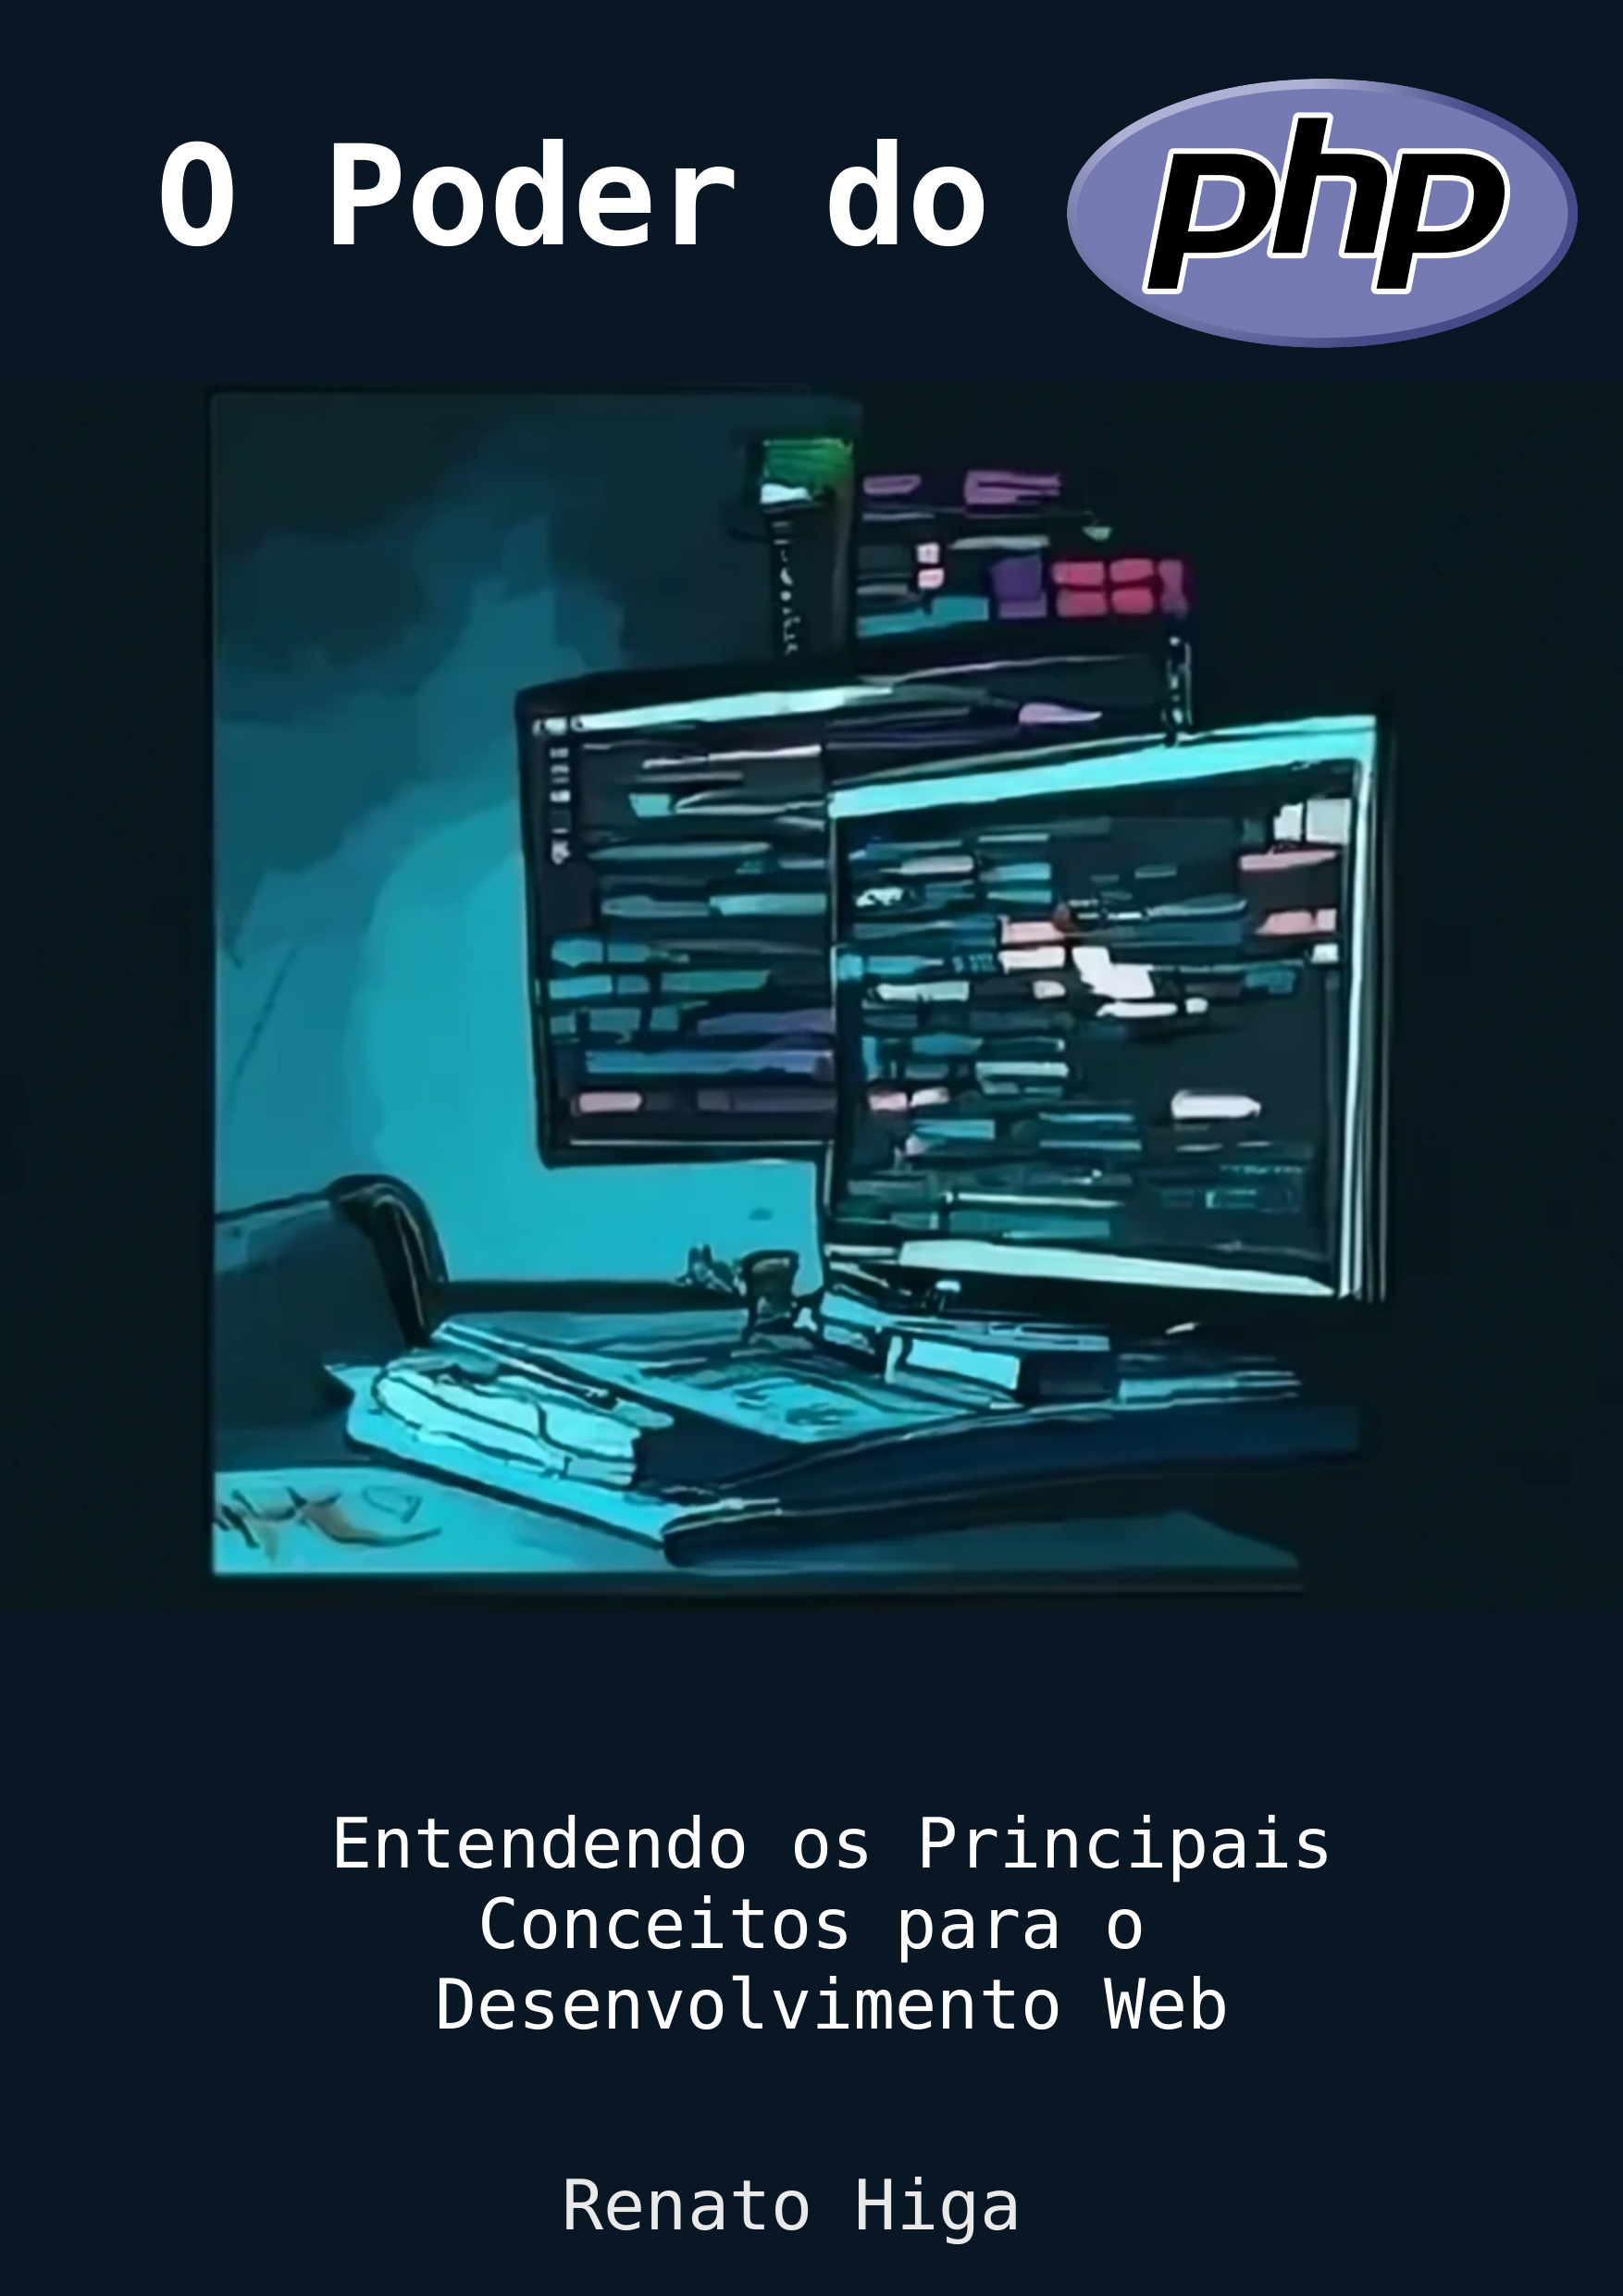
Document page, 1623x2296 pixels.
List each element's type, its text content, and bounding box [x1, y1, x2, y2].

text_box [0, 0, 1623, 383]
text_box O Poder do [122, 109, 1025, 301]
text_box Entendendo os Principais Conceitos para o Desenvolvimento Web [109, 1796, 1558, 2054]
picture [0, 383, 1623, 1612]
text_box Renato Higa [546, 2158, 1039, 2276]
picture [1059, 71, 1585, 355]
text_box [0, 1612, 1623, 2296]
